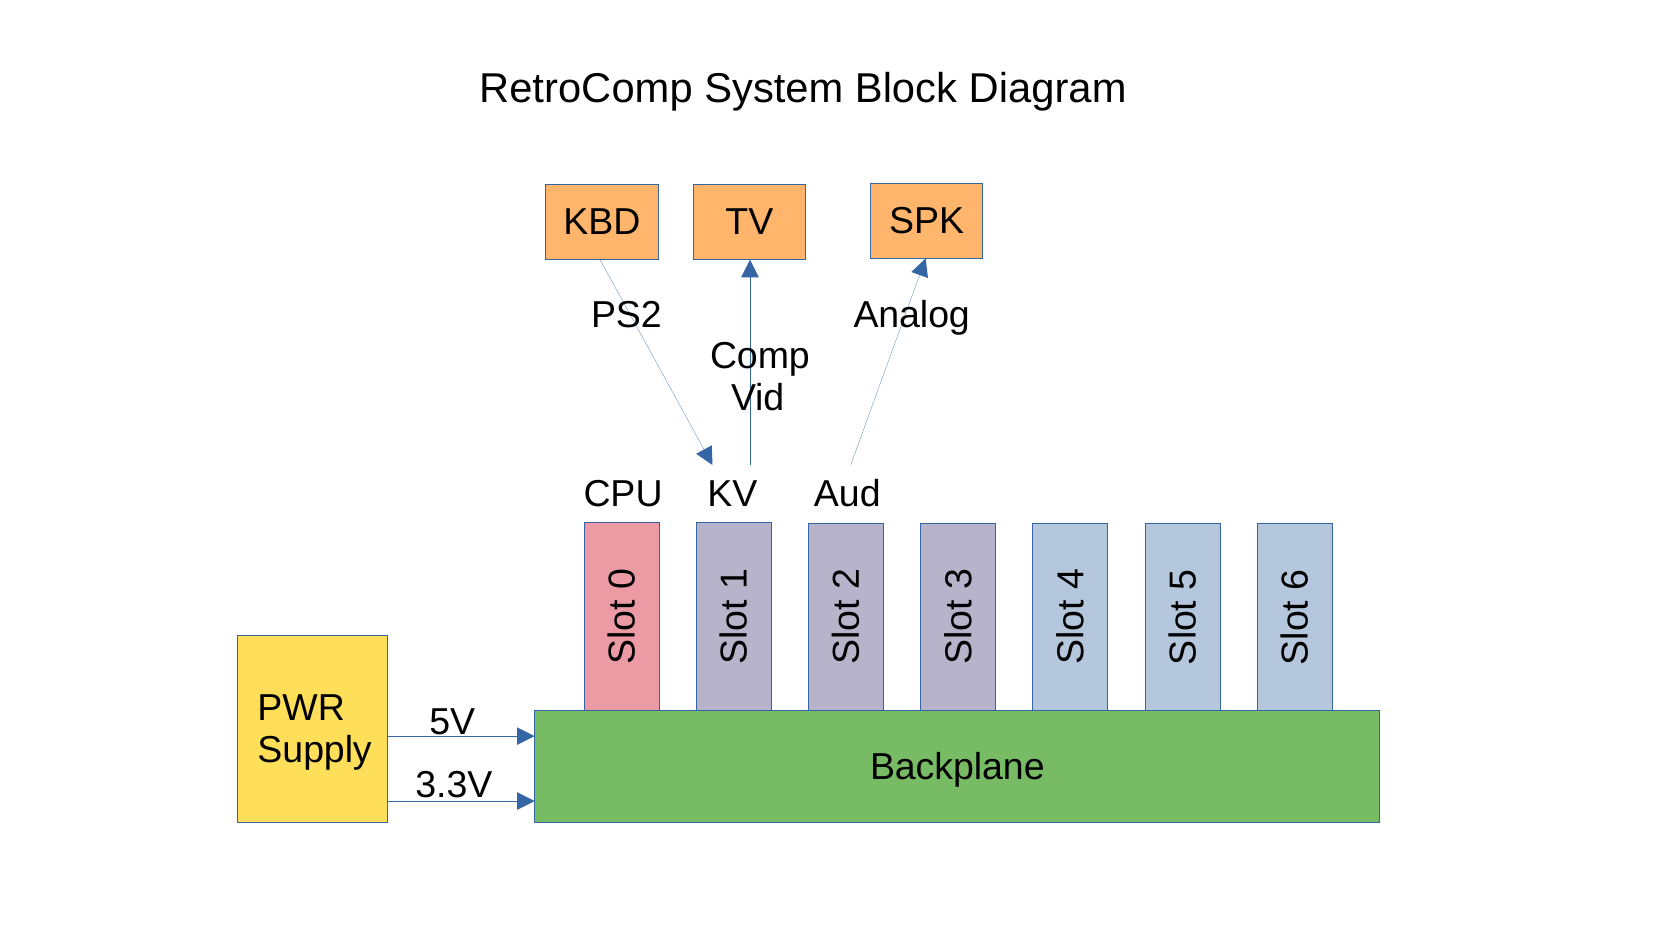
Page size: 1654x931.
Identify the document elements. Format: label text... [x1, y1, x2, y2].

text_box CPU [568, 465, 678, 522]
text_box Slot 2 [808, 523, 884, 711]
text_box 3.3V [400, 755, 508, 813]
text_box Slot 5 [1145, 523, 1221, 711]
text_box Aud [799, 465, 896, 522]
text_box 5V [414, 692, 491, 750]
text_box RetroComp System Block Diagram [464, 57, 1142, 119]
text_box PS2 [576, 286, 677, 343]
text_box TV [693, 184, 806, 260]
text_box KBD [545, 184, 659, 260]
text_box Slot 6 [1257, 523, 1333, 711]
text_box PWR Supply [242, 678, 388, 778]
text_box Slot 0 [584, 522, 660, 711]
text_box Backplane [534, 710, 1380, 823]
text_box Analog [838, 286, 986, 343]
text_box Comp Vid [695, 327, 826, 427]
text_box SPK [870, 183, 983, 259]
text_box Slot 3 [920, 523, 996, 711]
text_box Slot 4 [1032, 523, 1108, 711]
text_box Slot 1 [696, 522, 772, 711]
text_box [237, 635, 388, 823]
text_box KV [692, 465, 773, 522]
